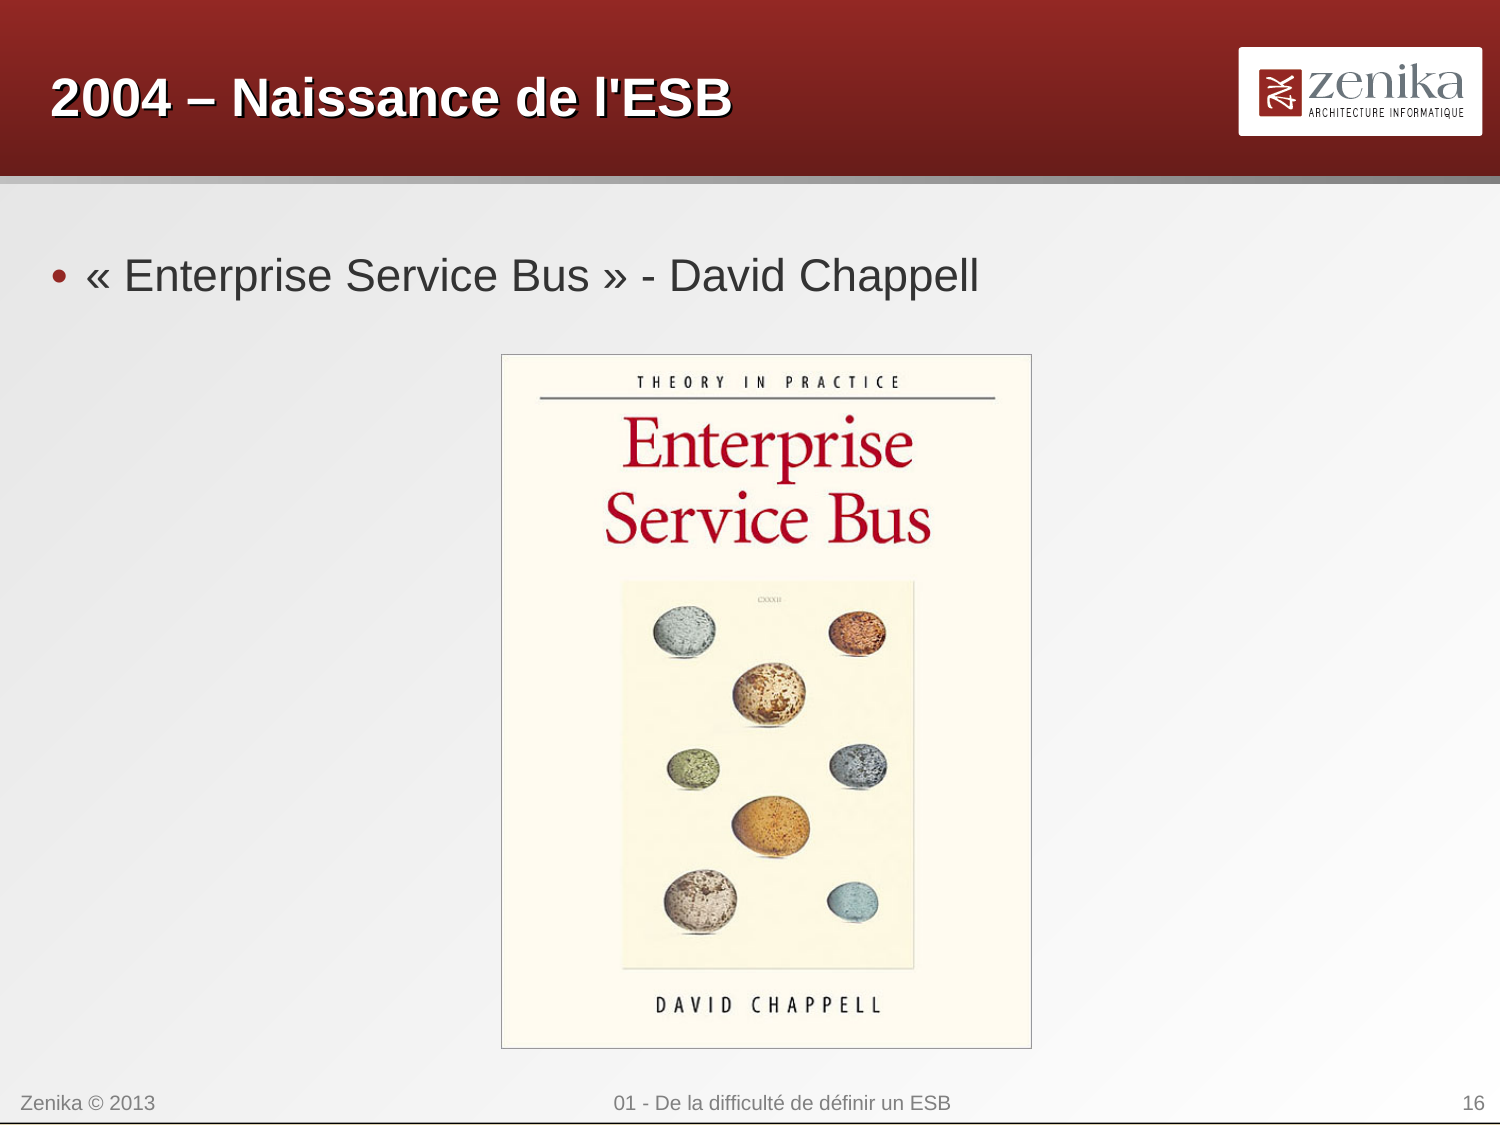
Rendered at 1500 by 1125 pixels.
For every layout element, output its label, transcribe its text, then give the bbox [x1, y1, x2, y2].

title 2004 – Naissance de l'ESB [50, 15, 1206, 180]
picture [1257, 58, 1464, 125]
picture [501, 354, 1032, 1049]
list « Enterprise Service Bus » - David Chappell [50, 249, 1435, 1079]
